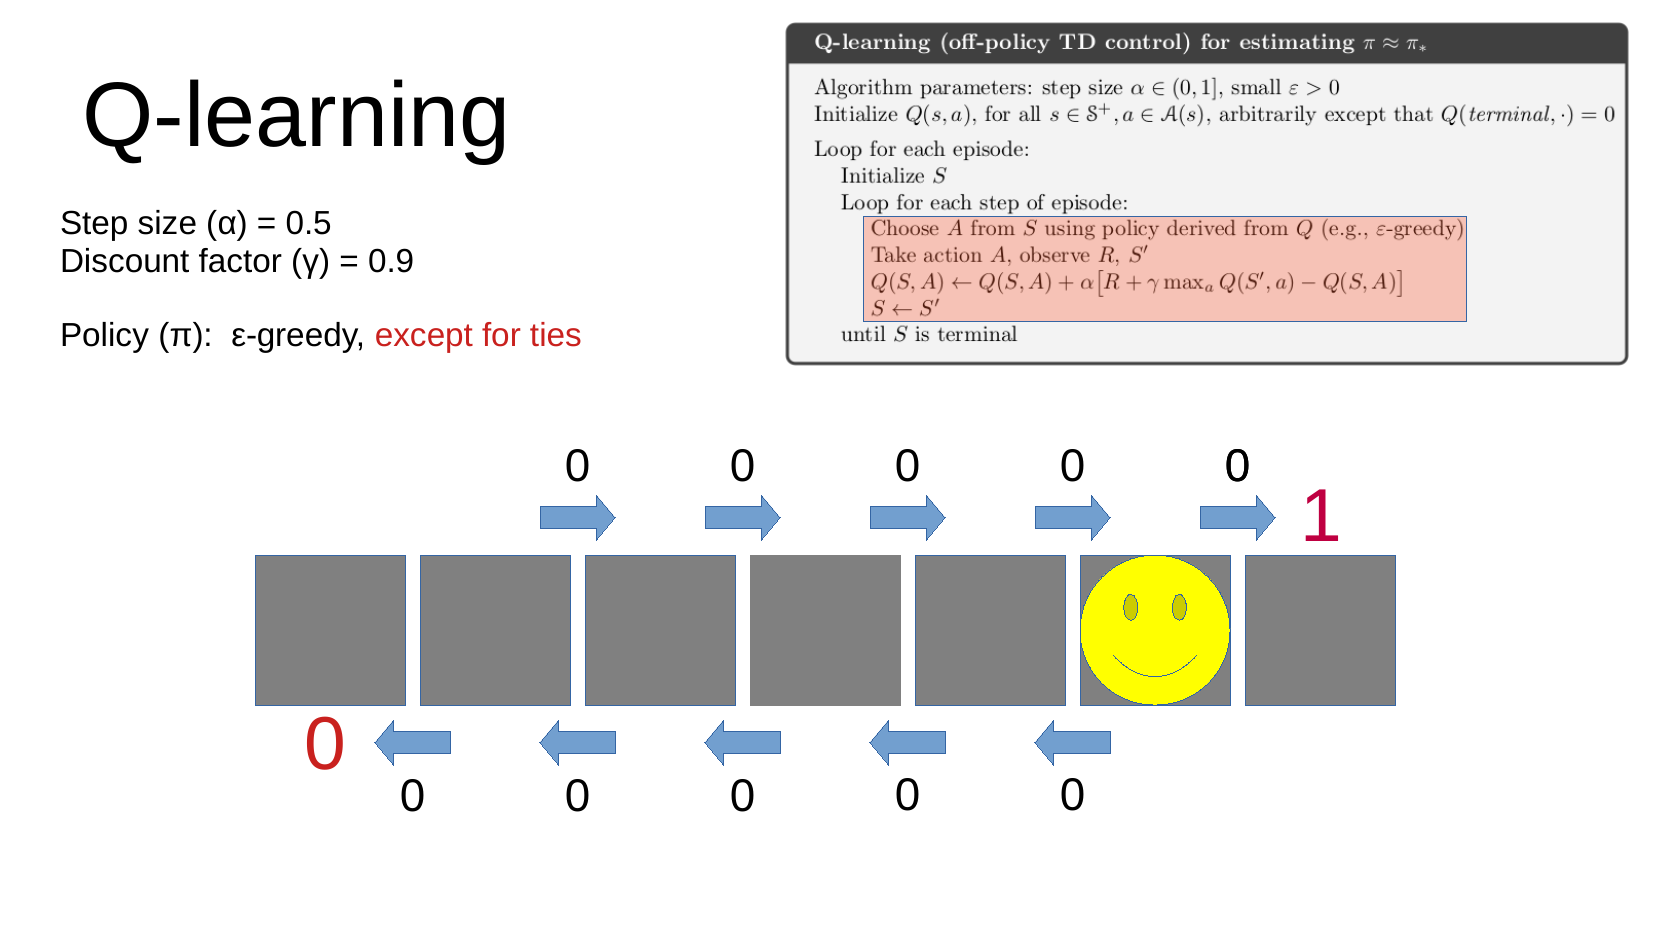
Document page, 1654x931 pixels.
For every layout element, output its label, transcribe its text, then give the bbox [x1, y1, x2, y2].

title 0 [1020, 420, 1126, 511]
text_box [1200, 511, 1268, 541]
title 0 [855, 420, 961, 511]
text_box [863, 216, 1467, 322]
text_box [379, 720, 451, 750]
text_box [1080, 555, 1231, 706]
text_box [1035, 511, 1111, 541]
text_box [705, 511, 781, 541]
text_box [539, 720, 616, 750]
title 0 [690, 750, 796, 841]
text_box [255, 555, 406, 706]
text_box [704, 720, 781, 750]
title 0 [525, 420, 631, 511]
text_box [870, 511, 946, 541]
title Q-learning [82, 37, 773, 193]
title 0 [1185, 420, 1291, 511]
text_box [750, 555, 901, 706]
title 0 [855, 750, 961, 840]
title 0 [273, 698, 379, 789]
text_box [540, 511, 616, 541]
title 0 [360, 750, 466, 841]
title Step size (α) = 0.5 Discount factor (γ) = 0.9 Policy (π): ε-greedy, except for ties [60, 186, 616, 409]
title 0 [525, 750, 631, 841]
text_box [915, 555, 1066, 706]
title 1 [1268, 471, 1374, 561]
text_box [585, 555, 736, 706]
title 0 [1020, 750, 1126, 840]
title 0 [690, 420, 796, 511]
text_box [869, 720, 946, 750]
text_box [1034, 720, 1111, 750]
text_box [420, 555, 571, 706]
text_box [1245, 555, 1396, 706]
picture [773, 14, 1637, 376]
